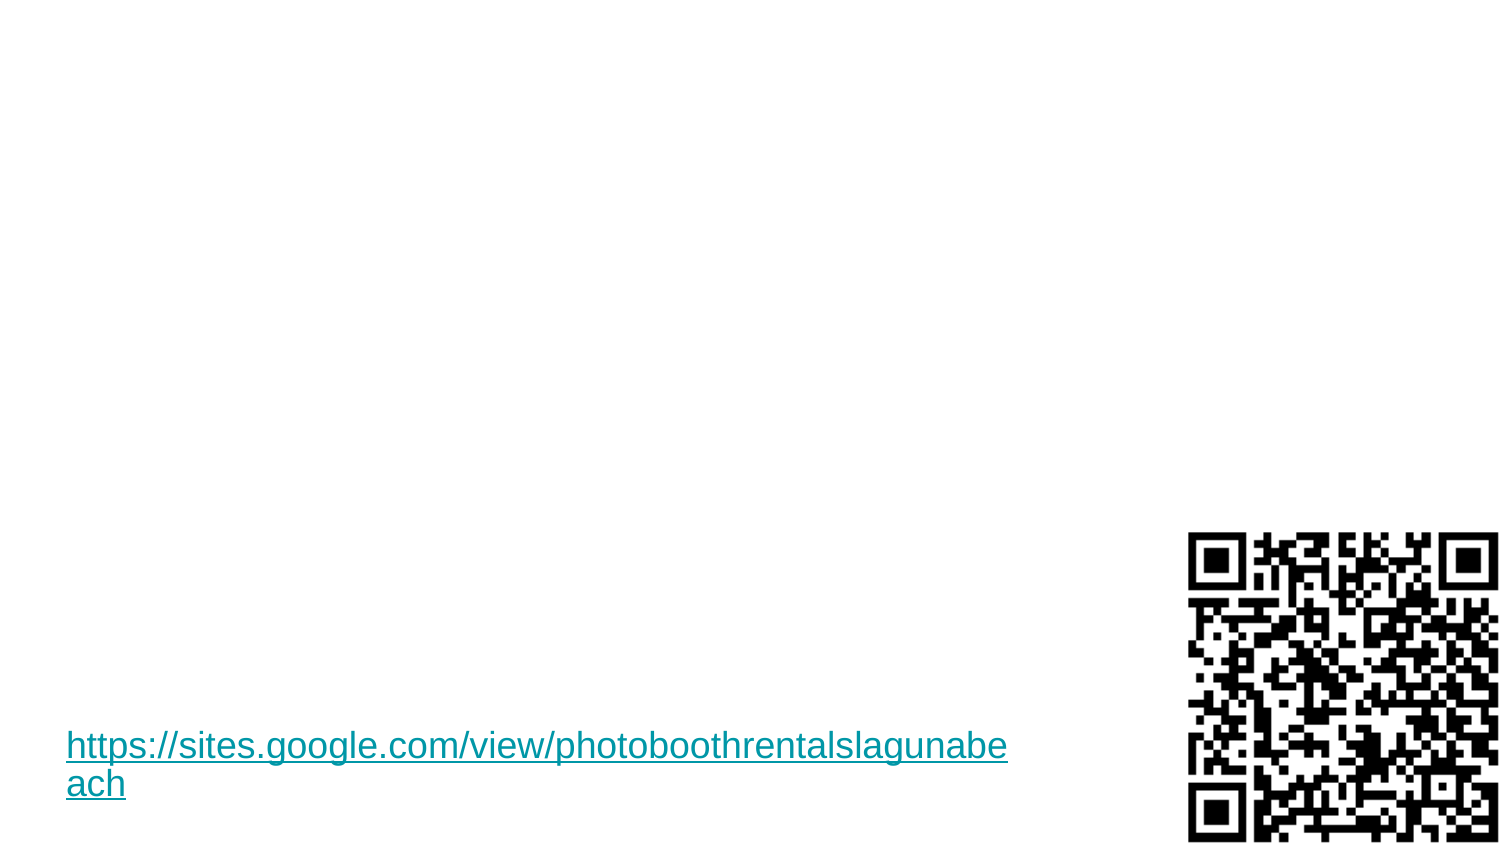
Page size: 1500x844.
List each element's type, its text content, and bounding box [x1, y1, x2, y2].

list https://sites.google.com/view/photoboothrentalslagunabeach [51, 694, 1036, 794]
picture [1187, 531, 1500, 844]
